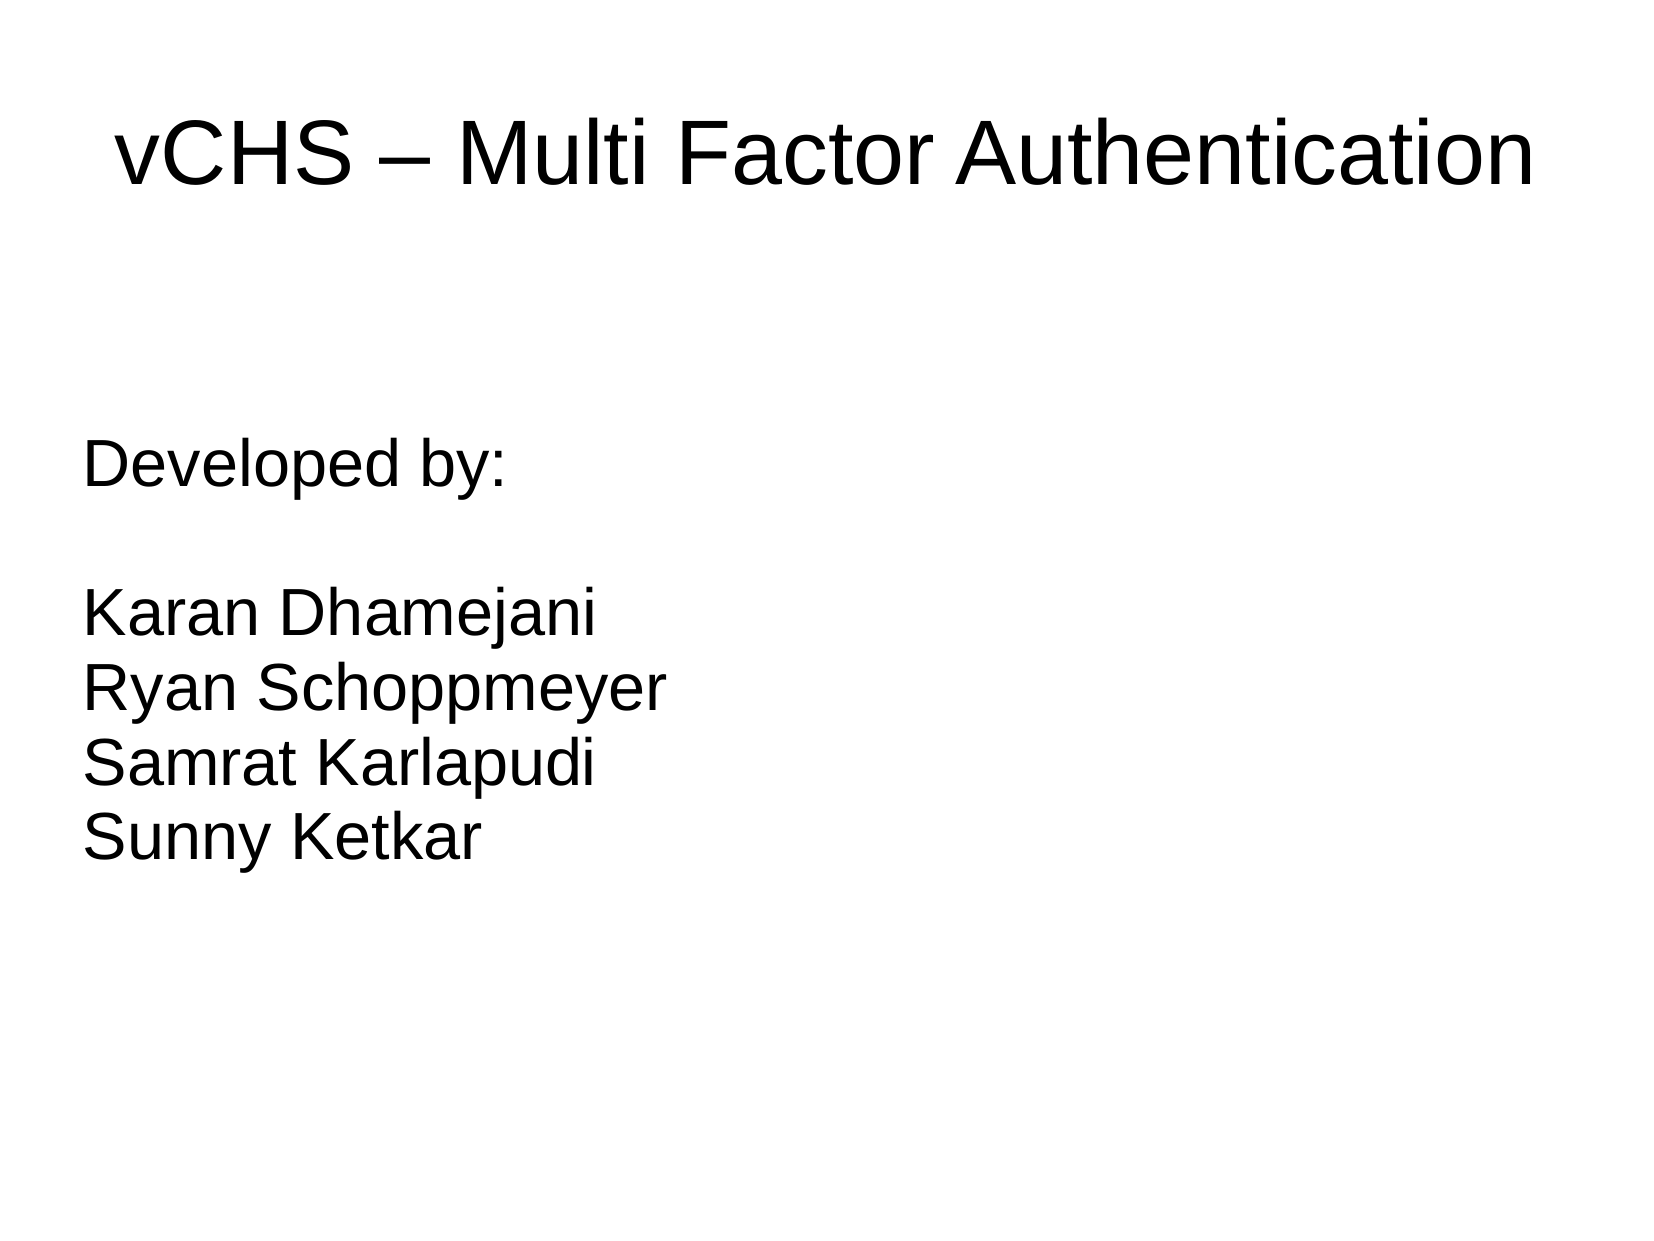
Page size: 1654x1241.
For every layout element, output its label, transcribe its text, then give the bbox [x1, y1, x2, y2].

subtitle Developed by: Karan Dhamejani Ryan Schoppmeyer Samrat Karlapudi Sunny Ketkar [82, 290, 1571, 1010]
title vCHS – Multi Factor Authentication [82, 49, 1571, 257]
